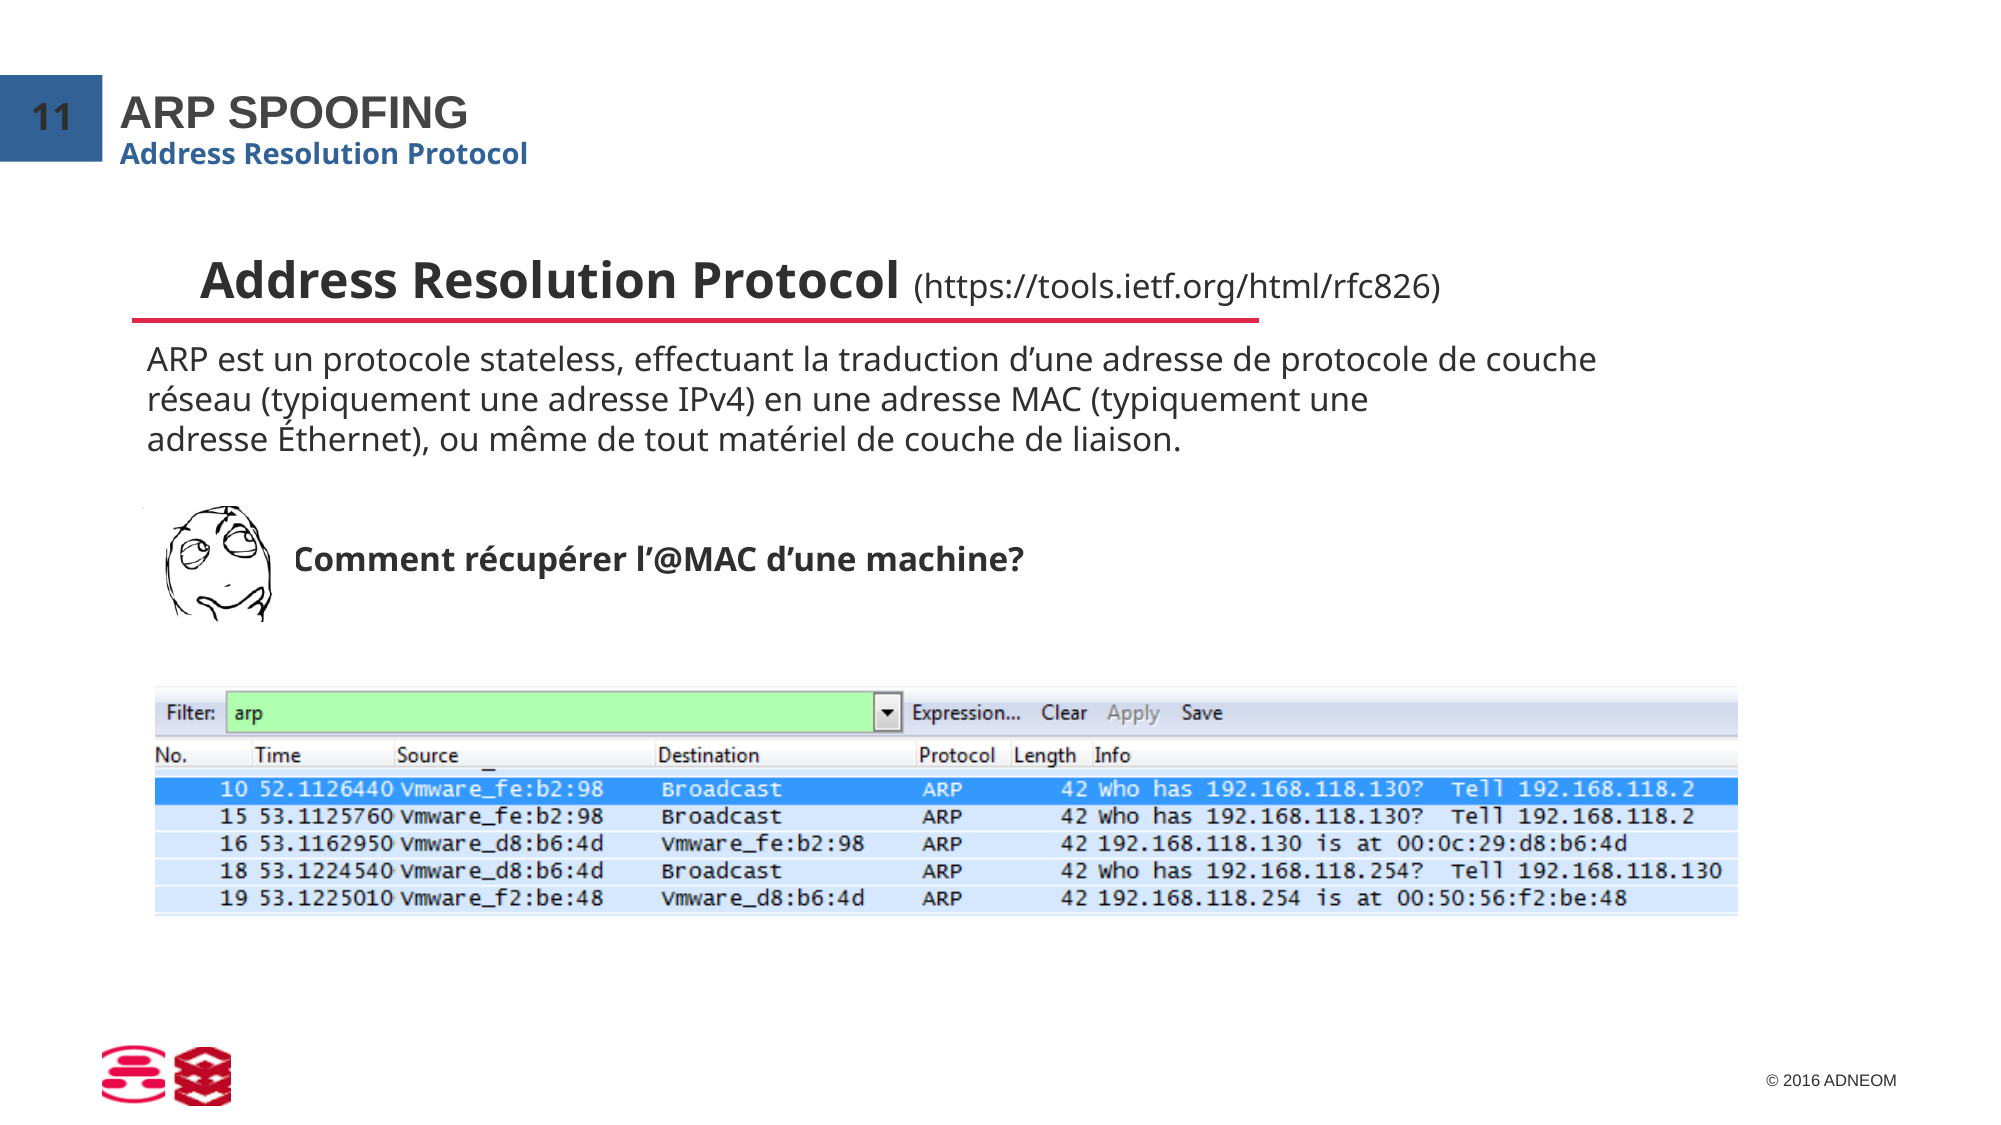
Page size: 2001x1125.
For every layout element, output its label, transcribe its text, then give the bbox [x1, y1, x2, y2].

picture [155, 686, 1738, 916]
title ARP SPOOFING [104, 75, 1898, 132]
picture [102, 1038, 231, 1114]
list Address Resolution Protocol [105, 120, 1000, 150]
picture [141, 506, 296, 622]
text_box Address Resolution Protocol (https://tools.ietf.org/html/rfc826) [185, 240, 1457, 308]
text_box ARP est un protocole stateless, effectuant la traduction d’une adresse de protocole de couche réseau (typiquement une adresse IPv4) en une adresse MAC (typiquement une adresse Éthernet), ou même de tout matériel de couche de liaison. Comment récupérer l’@MAC d’une machine? [131, 308, 1786, 1071]
